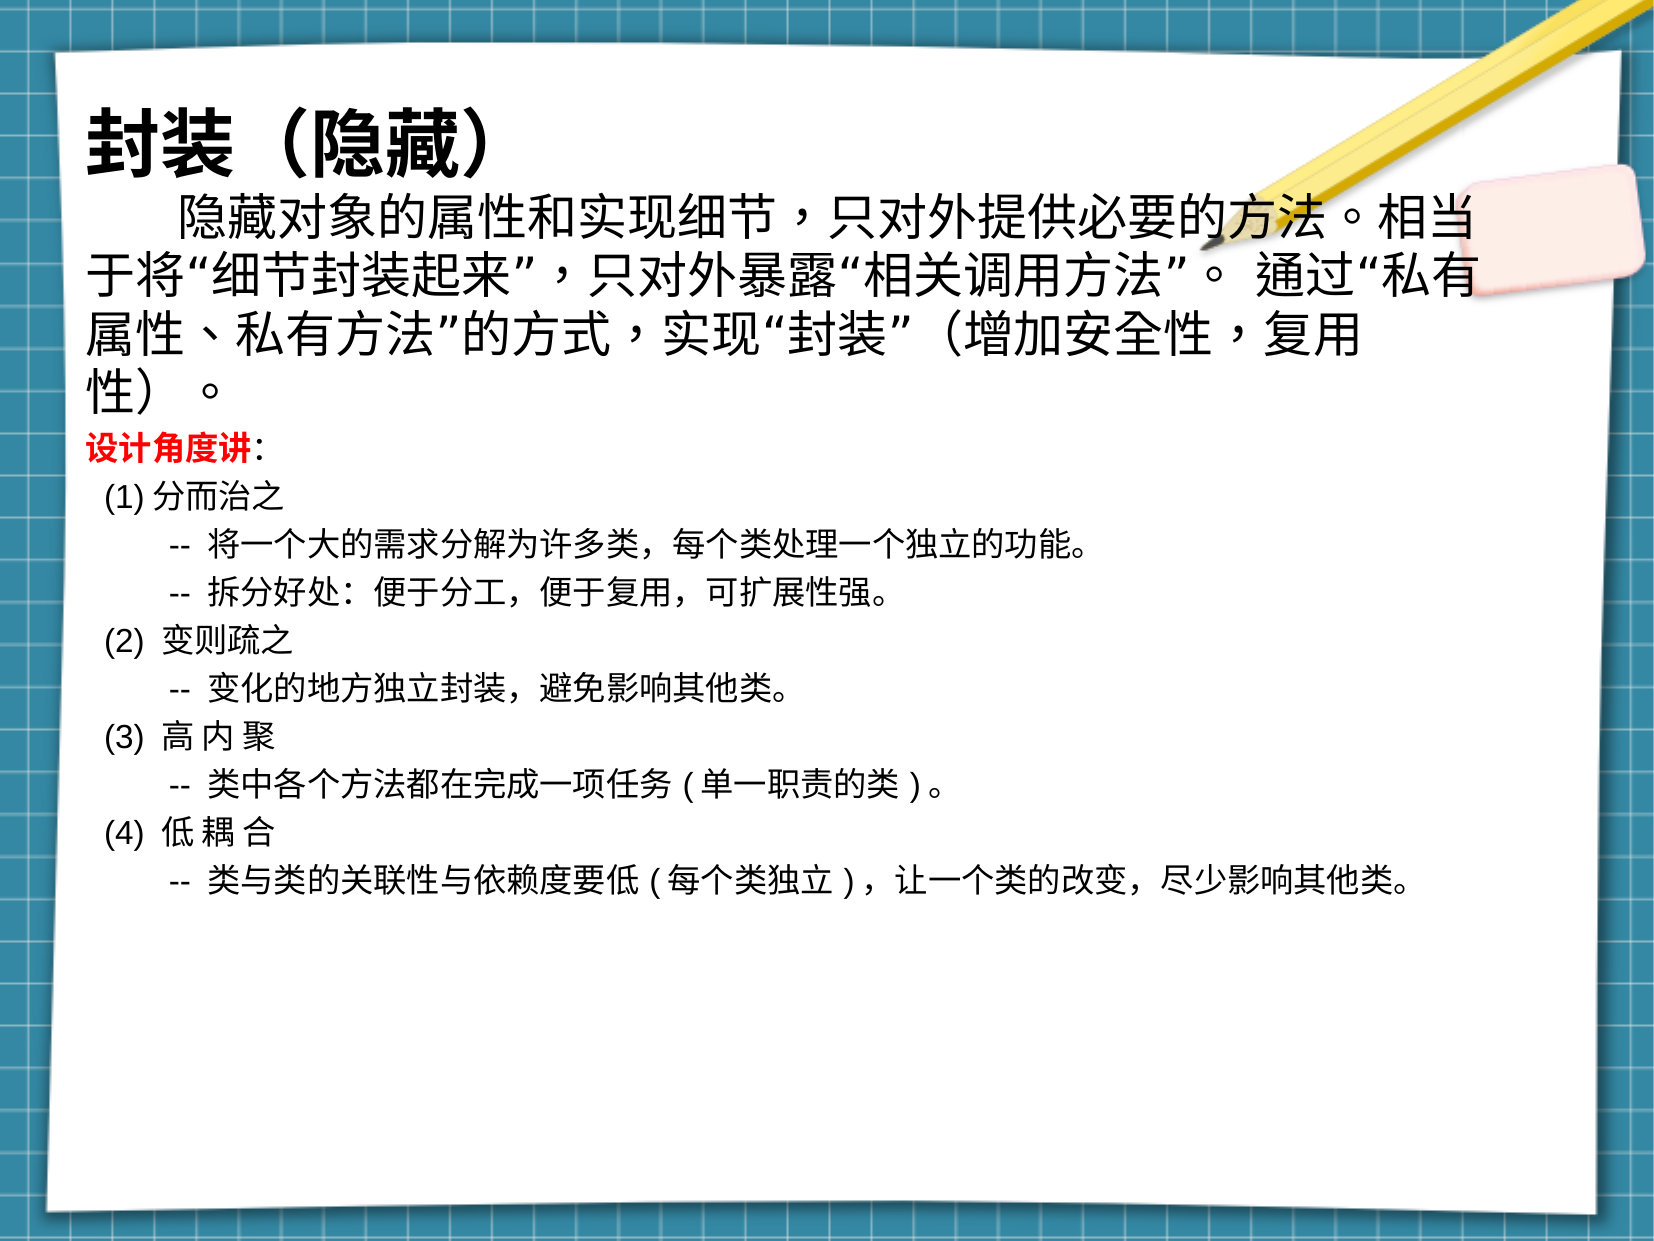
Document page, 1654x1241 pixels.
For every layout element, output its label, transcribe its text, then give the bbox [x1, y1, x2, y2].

picture [0, 0, 1654, 1241]
text_box 封装（隐藏） 隐藏对象的属性和实现细节，只对外提供必要的方法。相当于将“细节封装起来”，只对外暴露“相关调用方法”。 通过“私有属性、私有方法”的方式，实现“封装”（增加安全性，复用性）。 设计角度讲： (1)分而治之 -- 将一个大的需求分解为许多类，每个类处理一个独立的功能。 -- 拆分好处：便于分工，便于复用，可扩展性强。 (2) 变则疏之 -- 变化的地方独立封装，避免影响其他类。 (3) 高 内 聚 -- 类中各个方法都在完成一项任务(单一职责的类)。 (4) 低 耦 合 -- 类与类的关联性与依赖度要低(每个类独立)，让一个类的改变，尽少影响其他类。 [70, 94, 1512, 1134]
